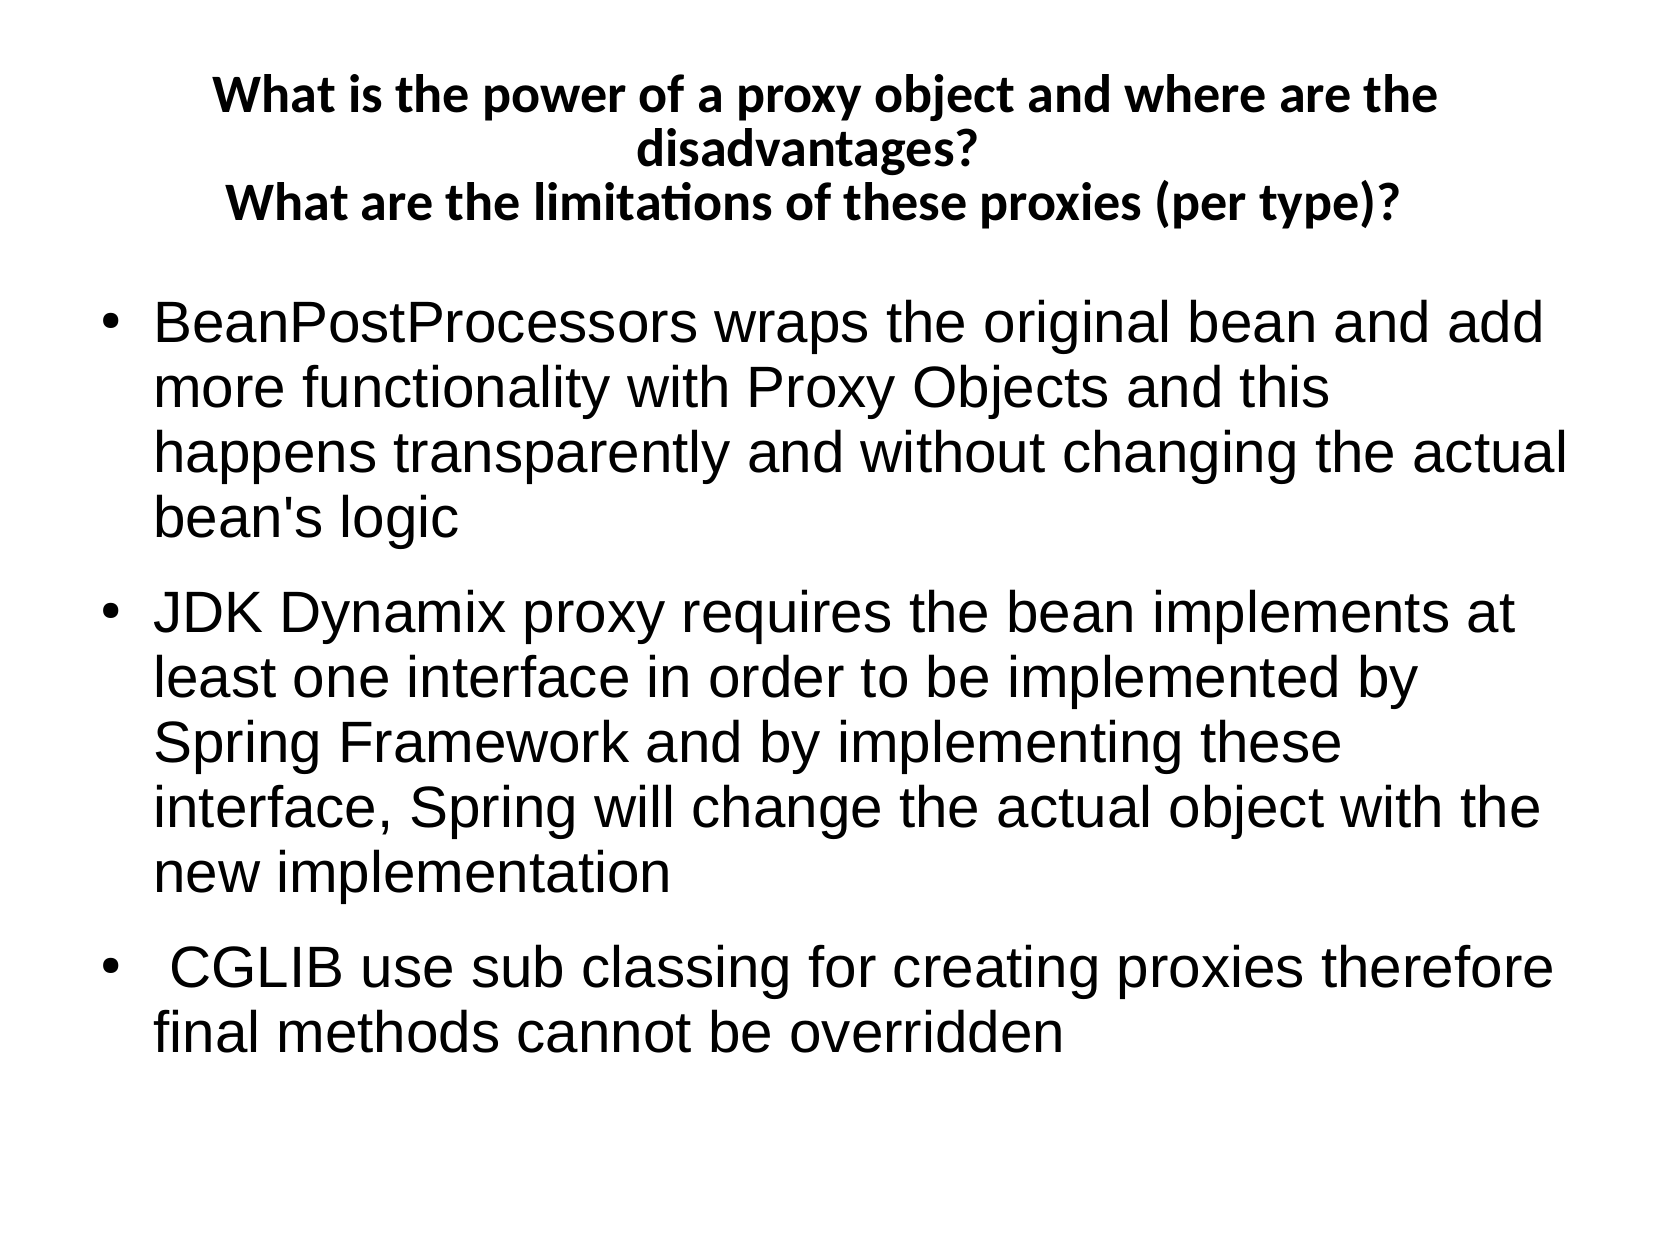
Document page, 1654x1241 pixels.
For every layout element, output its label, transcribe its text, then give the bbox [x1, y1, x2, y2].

list BeanPostProcessors wraps the original bean and add more functionality with Proxy Objects and this happens transparently and without changing the actual bean's logic JDK Dynamix proxy requires the bean implements at least one interface in order to be implemented by Spring Framework and by implementing these interface, Spring will change the actual object with the new implementation CGLIB use sub classing for creating proxies therefore final methods cannot be overridden [82, 290, 1571, 1148]
title What is the power of a proxy object and where are the disadvantages? What are the limitations of these proxies (per type)? [82, 49, 1571, 257]
